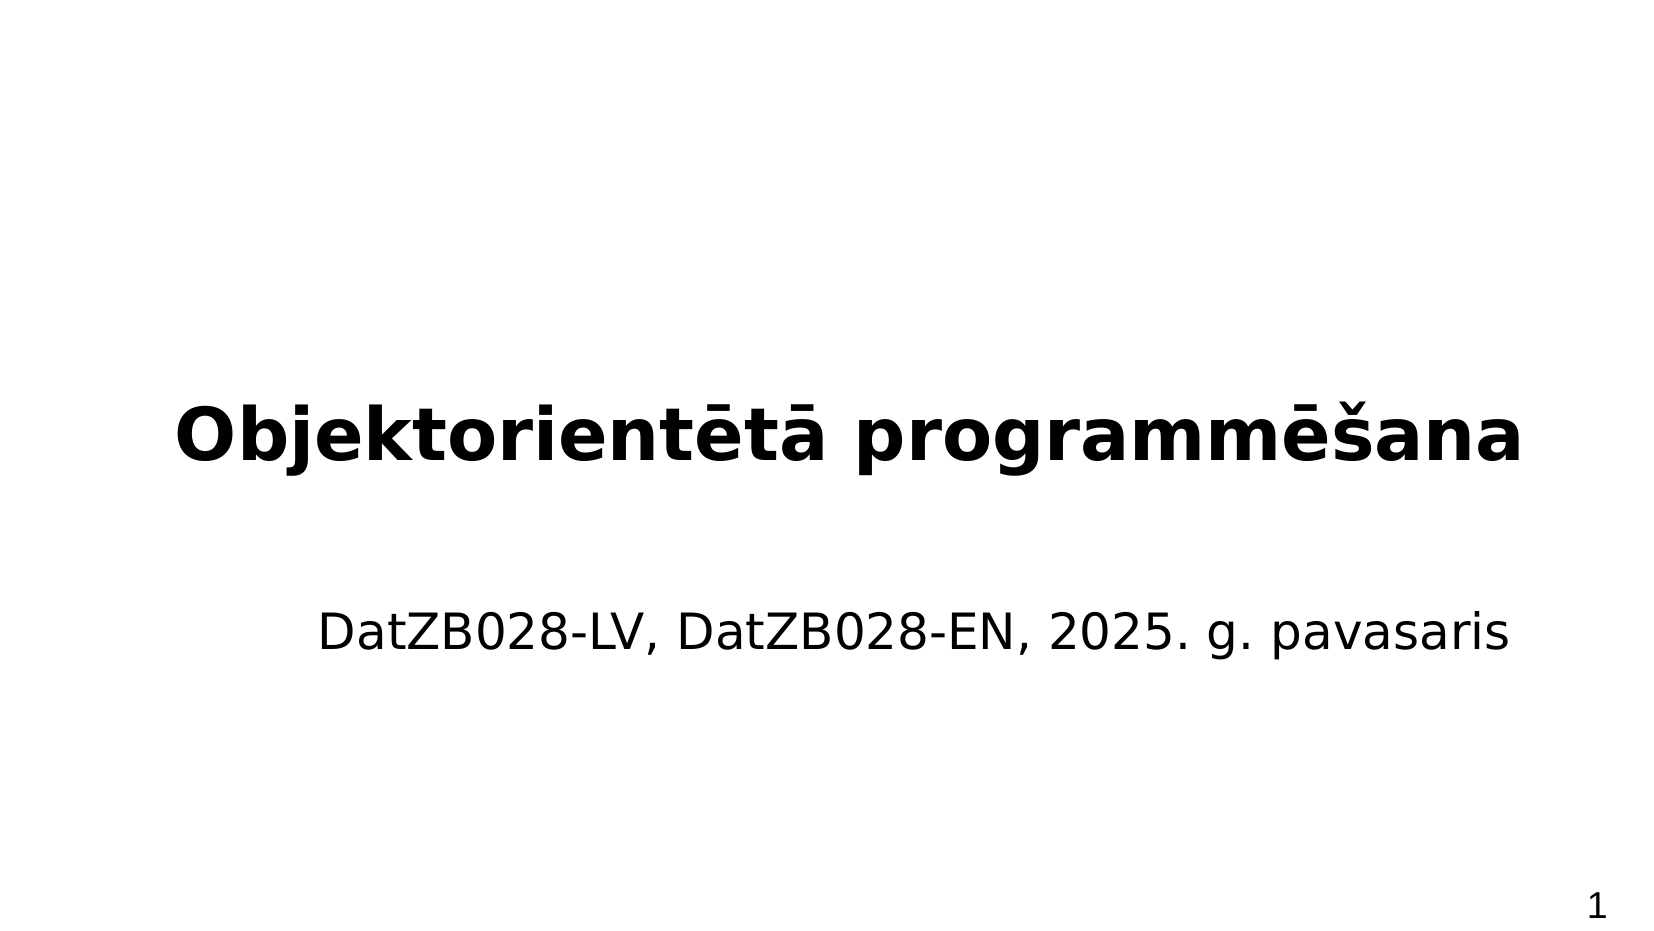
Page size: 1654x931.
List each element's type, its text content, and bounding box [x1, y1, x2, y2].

subtitle DatZB028-LV, DatZB028-EN, 2025. g. pavasaris [299, 573, 1531, 691]
title Objektorientētā programmēšana [106, 350, 1595, 521]
